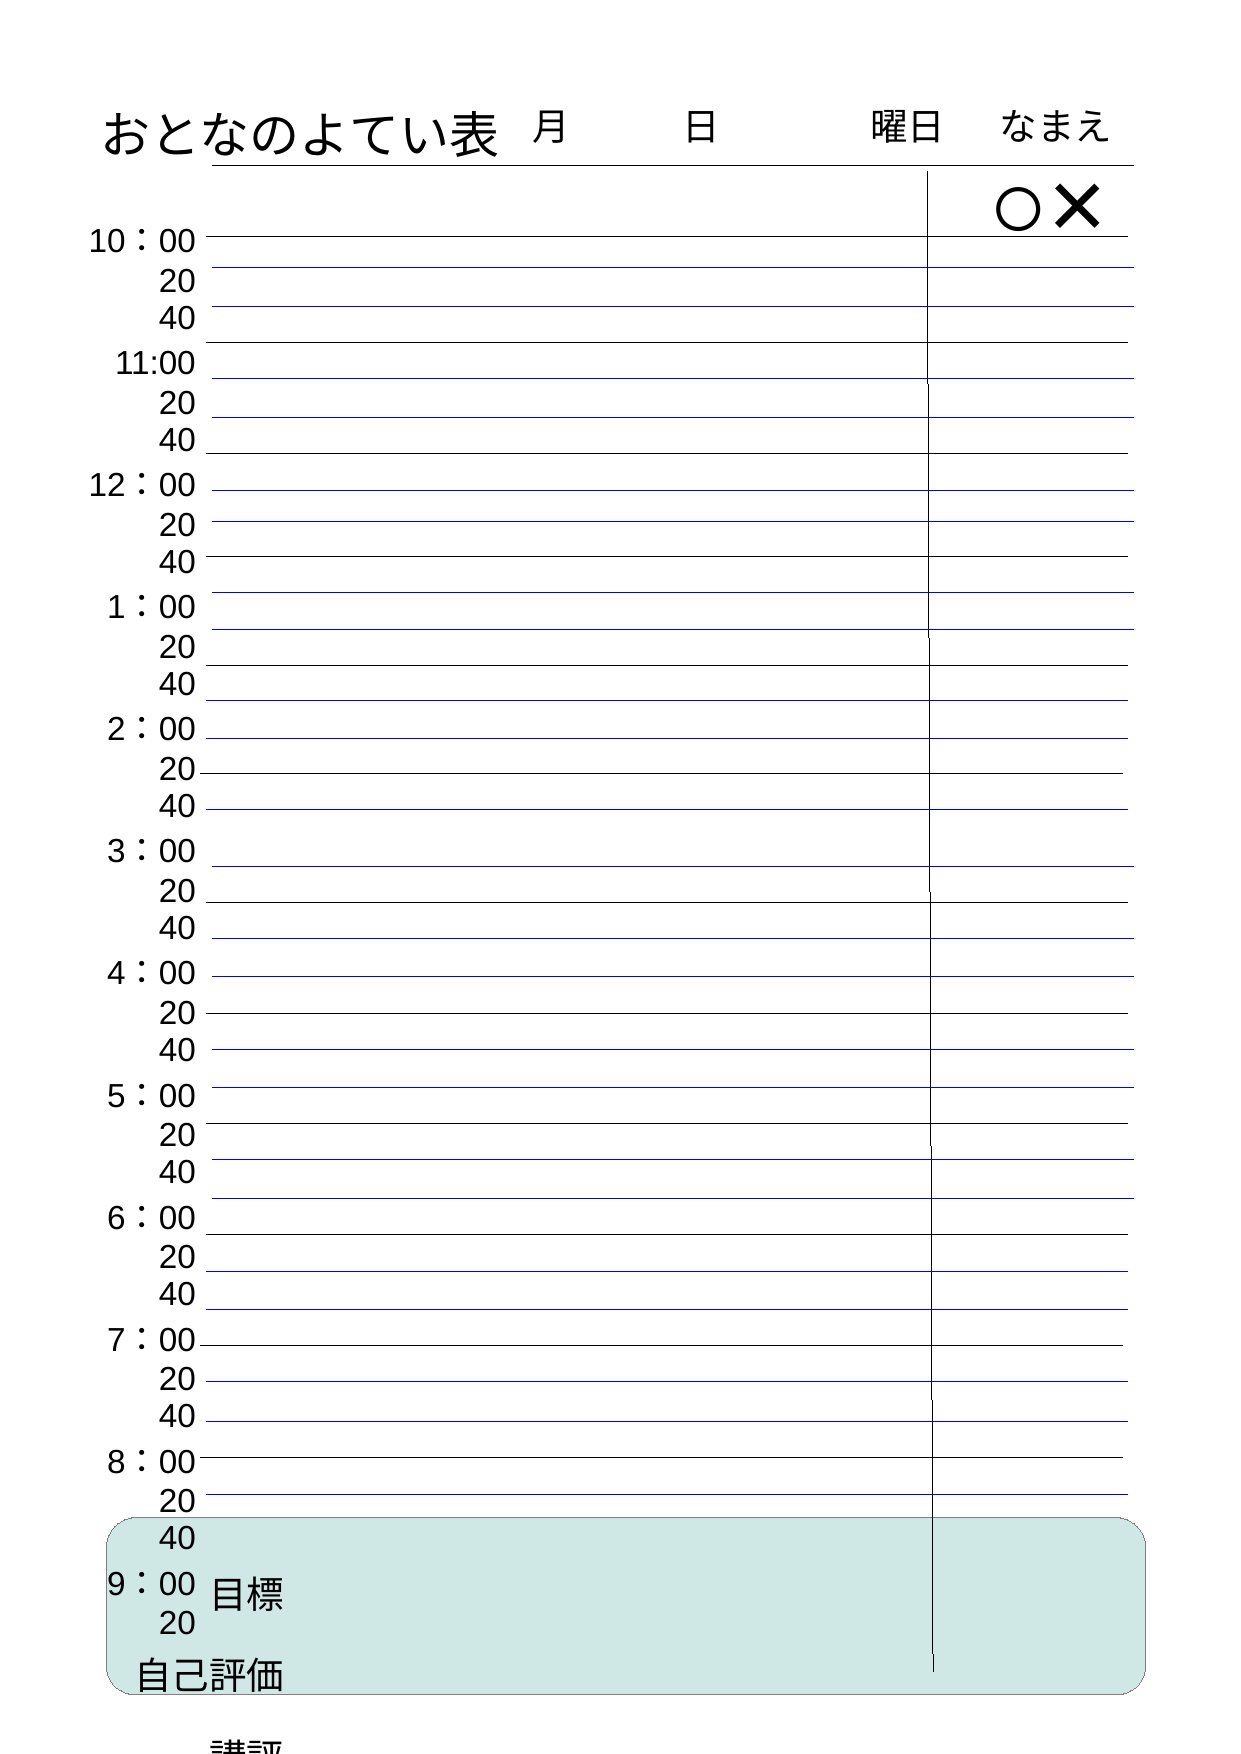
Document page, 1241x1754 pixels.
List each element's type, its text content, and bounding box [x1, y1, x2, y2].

text_box 10：00 20 40 11:00 20 40 12：00 20 40 1：00 20 40 2：00 20 40 3：00 20 40 4：00 20 40 5：00 20 40 6：00 20 40 7：00 20 40 8：00 20 40 9：00 20 [59, 206, 192, 1526]
text_box 目標 自己評価 講評 [119, 1530, 299, 1696]
text_box [106, 1526, 169, 1690]
text_box 月 日 曜日 なまえ [518, 89, 1022, 142]
text_box [112, 1574, 119, 1585]
text_box おとなのよてい表 [86, 88, 482, 154]
text_box ○× [973, 141, 1123, 267]
text_box [172, 1526, 183, 1530]
text_box [190, 1517, 1146, 1695]
